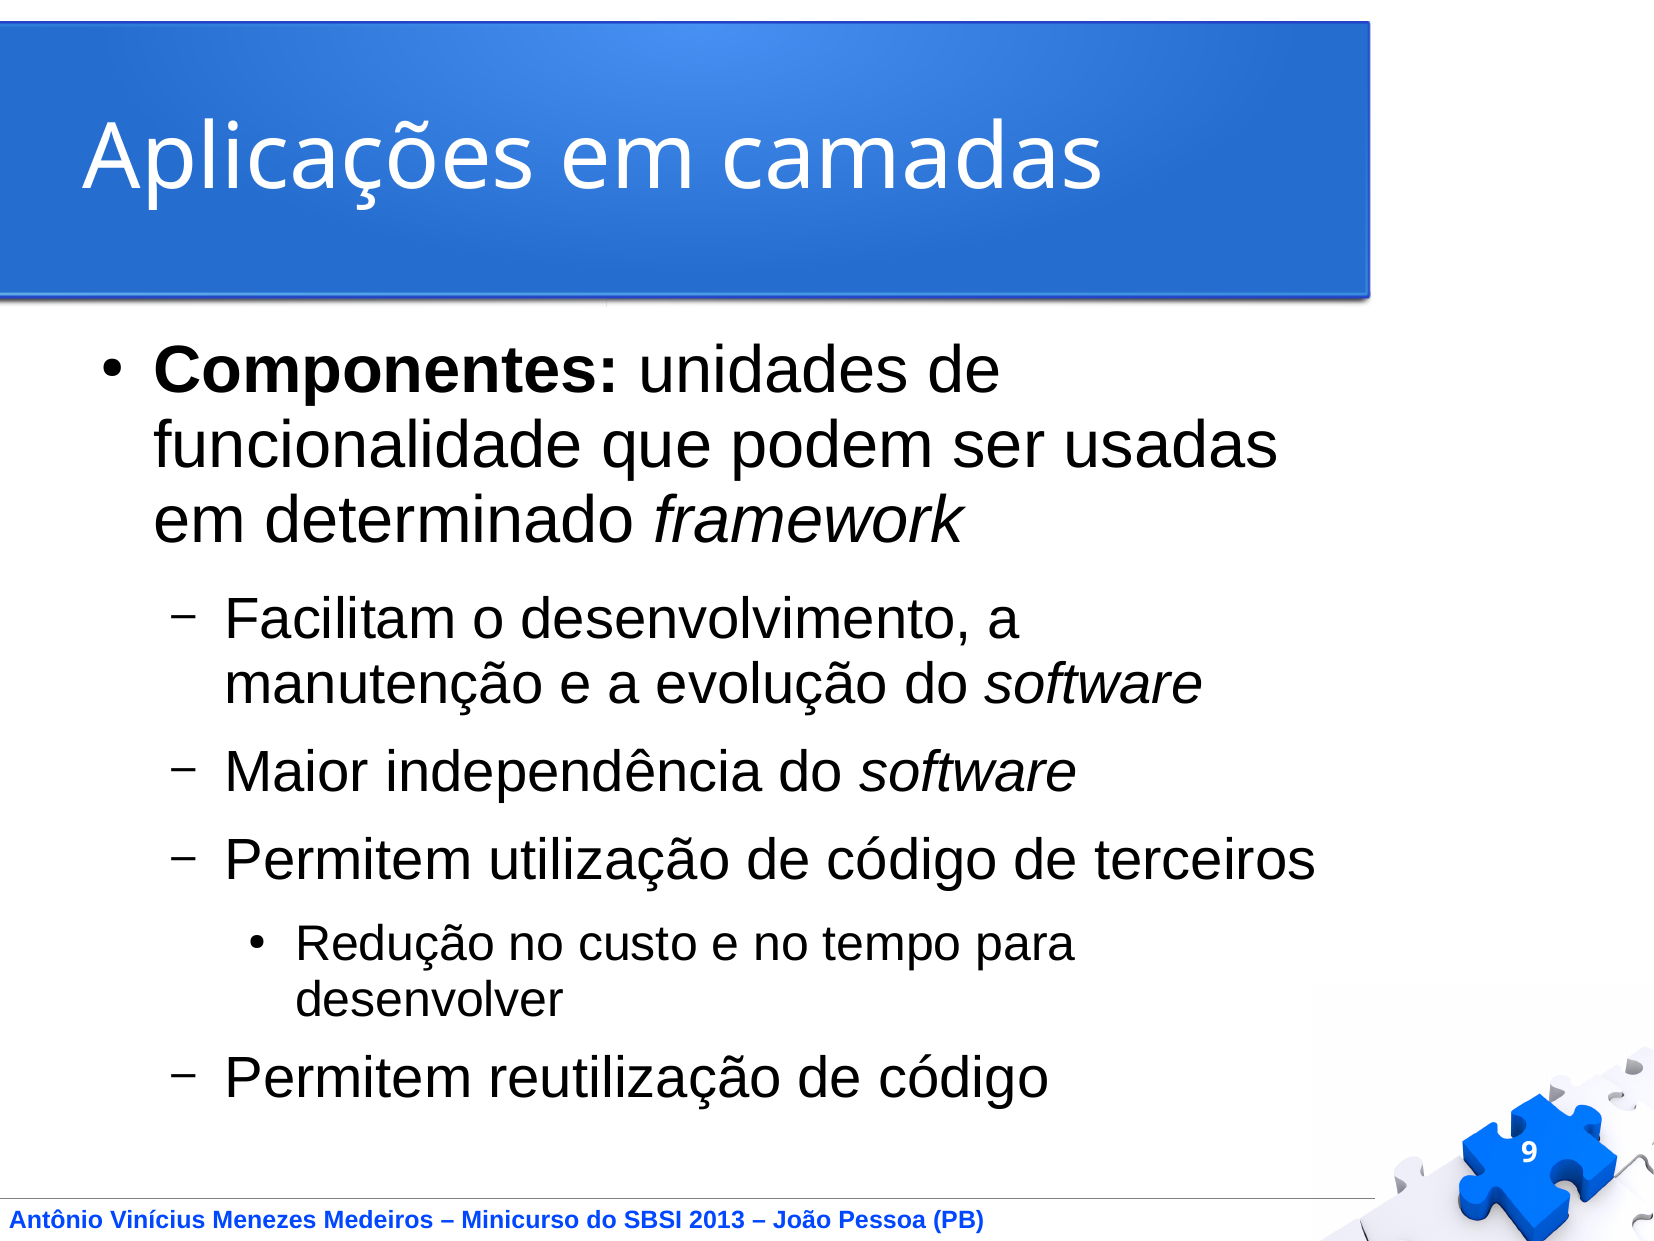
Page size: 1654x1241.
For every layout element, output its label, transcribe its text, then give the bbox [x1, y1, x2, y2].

list Componentes: unidades de funcionalidade que podem ser usadas em determinado framework Facilitam o desenvolvimento, a manutenção e a evolução do software Maior independência do software Permitem utilização de código de terceiros Redução no custo e no tempo para desenvolver Permitem reutilização de código [82, 332, 1356, 1111]
picture [0, 21, 1375, 307]
picture [1311, 983, 1654, 1241]
title Aplicações em camadas [82, 49, 1323, 257]
